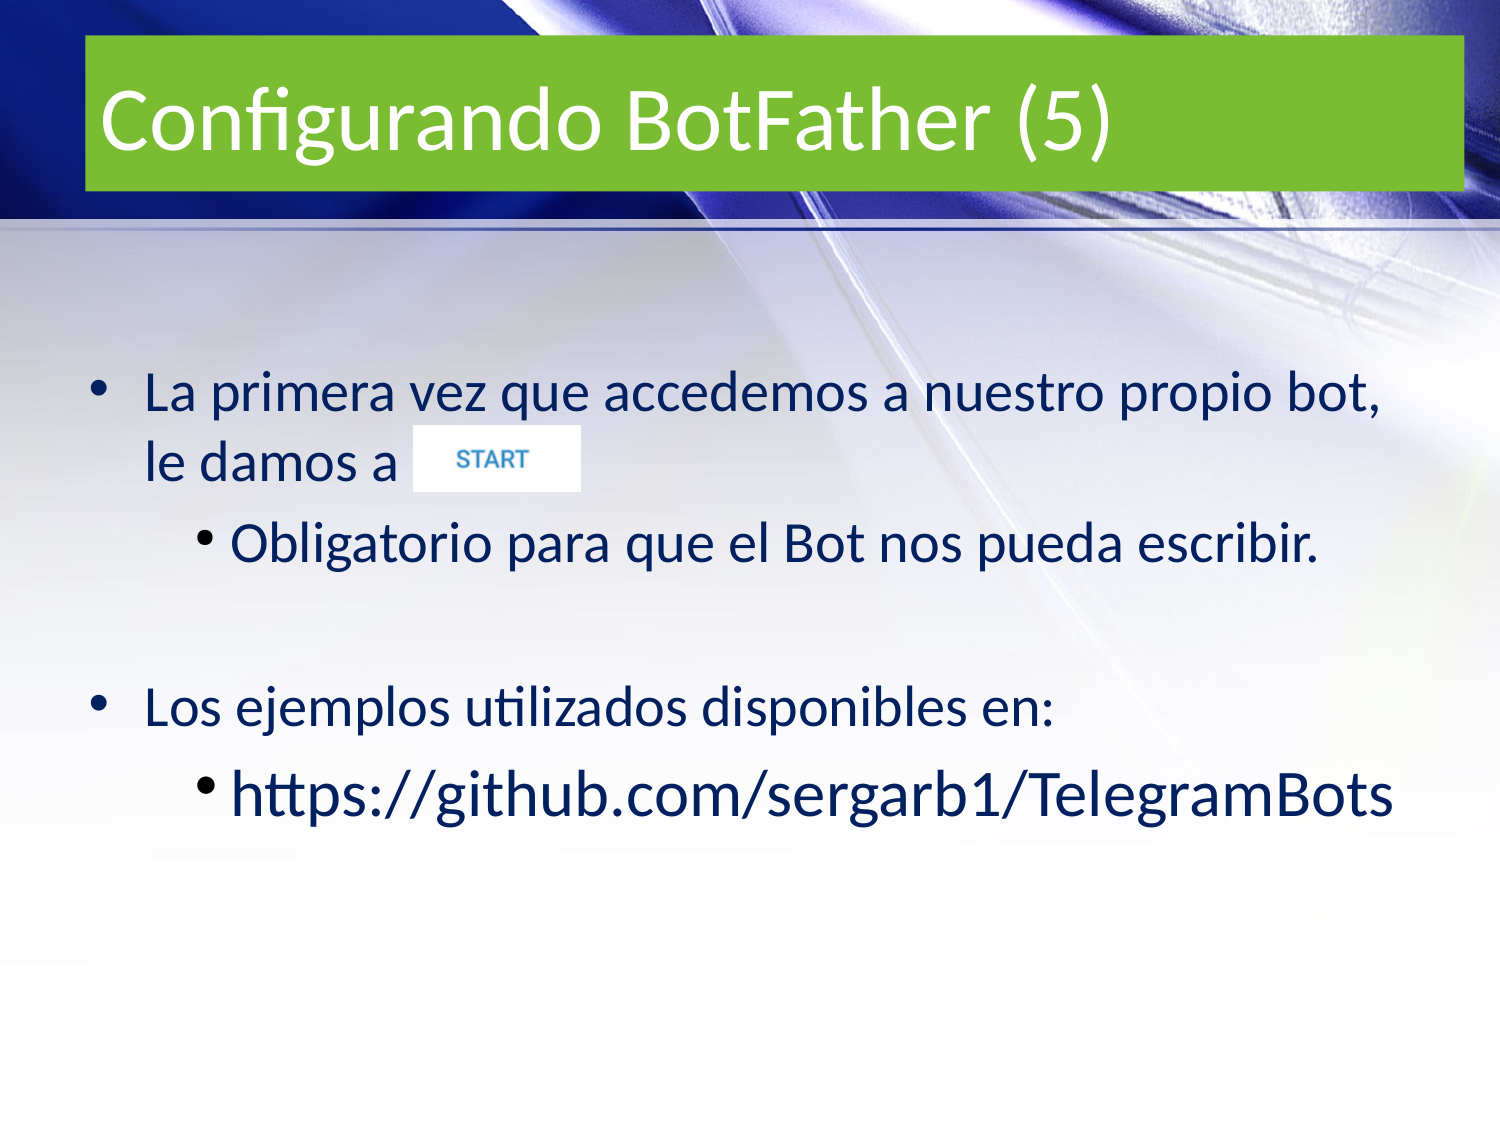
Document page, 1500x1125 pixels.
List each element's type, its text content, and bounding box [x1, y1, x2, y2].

picture [0, 0, 1500, 1125]
text_box La primera vez que accedemos a nuestro propio bot, le damos a Obligatorio para que el Bot nos pueda escribir. Los ejemplos utilizados disponibles en: https://github.com/sergarb1/TelegramBots [73, 345, 1424, 989]
text_box Configurando BotFather (5) [85, 35, 1465, 192]
